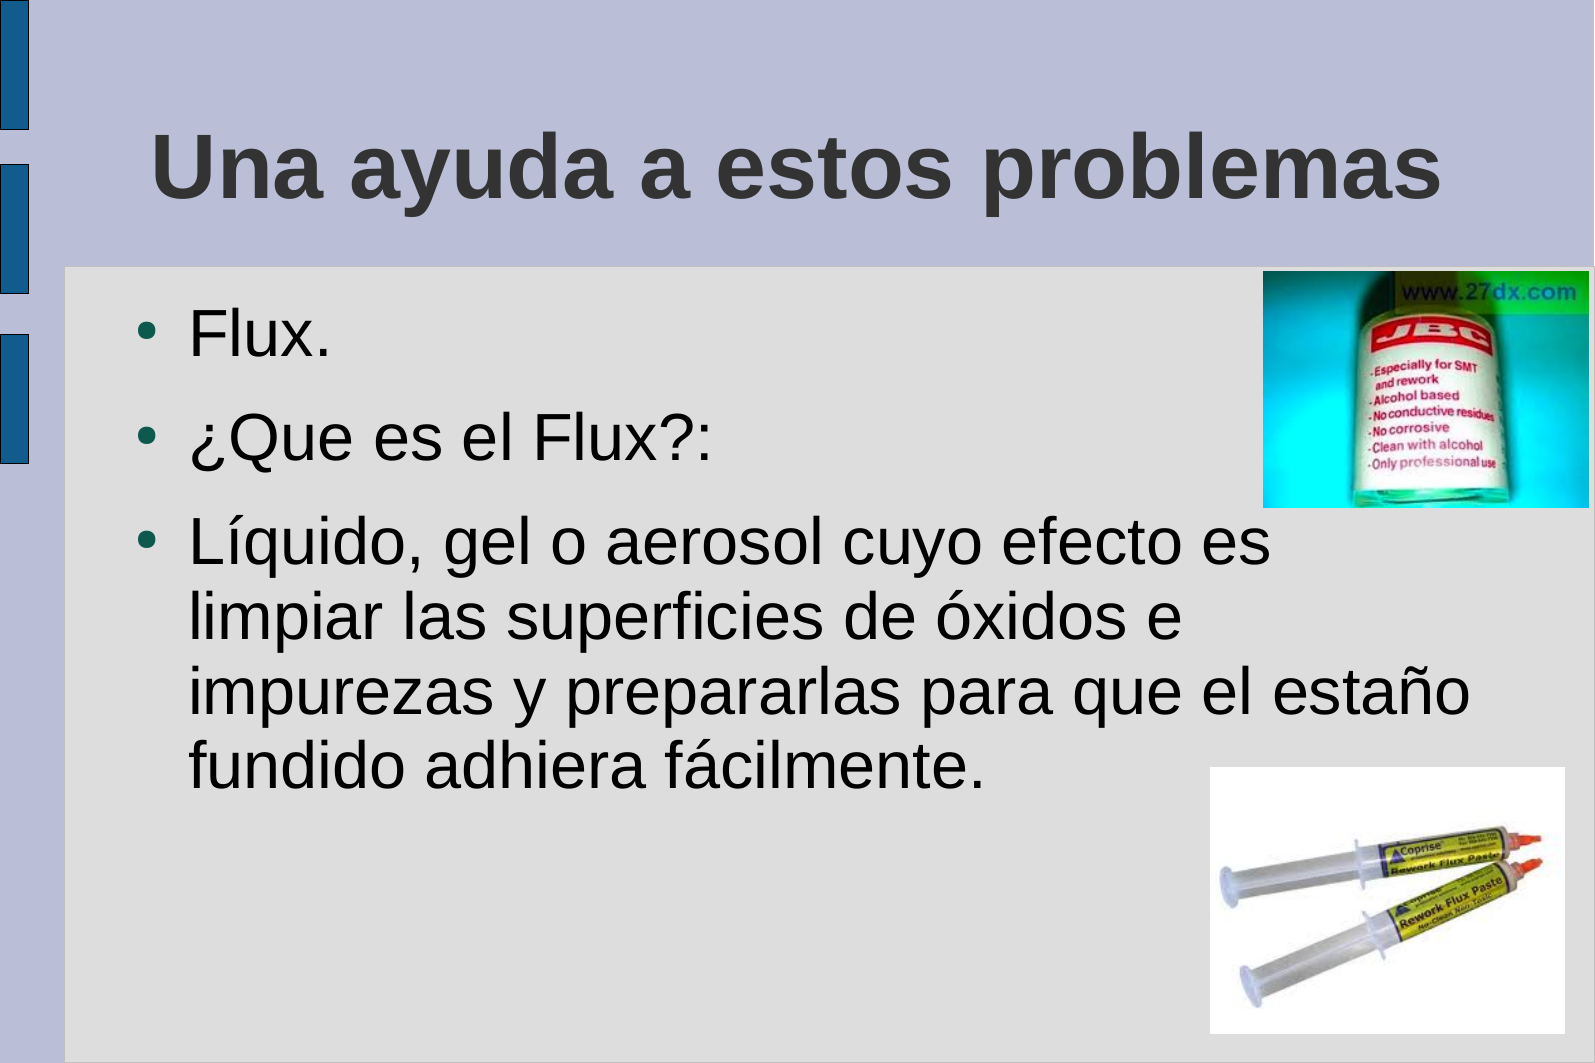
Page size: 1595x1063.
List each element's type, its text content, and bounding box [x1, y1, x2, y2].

picture [1210, 767, 1565, 1034]
title Una ayuda a estos problemas [117, 85, 1479, 249]
list Flux. ¿Que es el Flux?: Líquido, gel o aerosol cuyo efecto es limpiar las superficies de óxidos e impurezas y prepararlas para que el estaño fundido adhiera fácilmente. [117, 295, 1479, 1063]
picture [1263, 271, 1589, 508]
